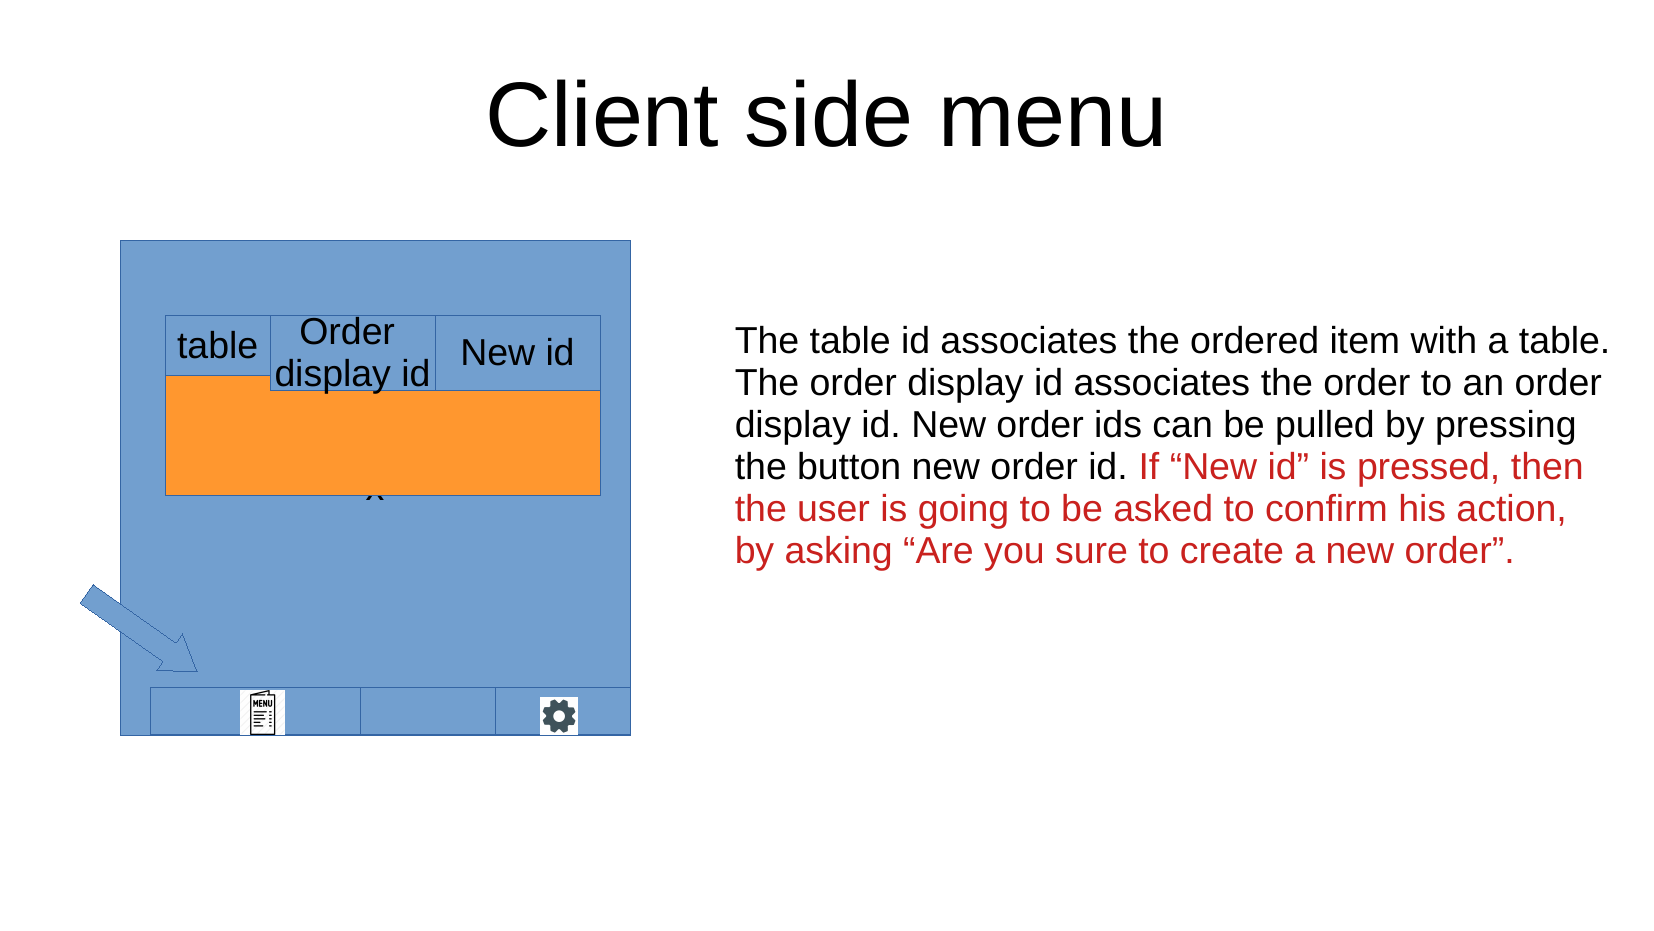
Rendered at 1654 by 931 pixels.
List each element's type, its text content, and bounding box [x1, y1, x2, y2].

text_box [150, 687, 631, 735]
title Client side menu [82, 37, 1571, 193]
text_box x [120, 240, 631, 736]
text_box New id [435, 315, 601, 391]
text_box [165, 376, 601, 496]
picture [540, 697, 578, 736]
text_box [80, 584, 198, 672]
text_box Order display id [270, 315, 435, 391]
text_box table [165, 315, 271, 376]
text_box The table id associates the ordered item with a table. The order display id associates the order to an order display id. New order ids can be pulled by pressing the button new order id. If “New id” is pressed, then the user is going to be asked to confirm his action, by asking “Are you sure to create a new order”. [720, 312, 1626, 580]
picture [240, 690, 285, 736]
